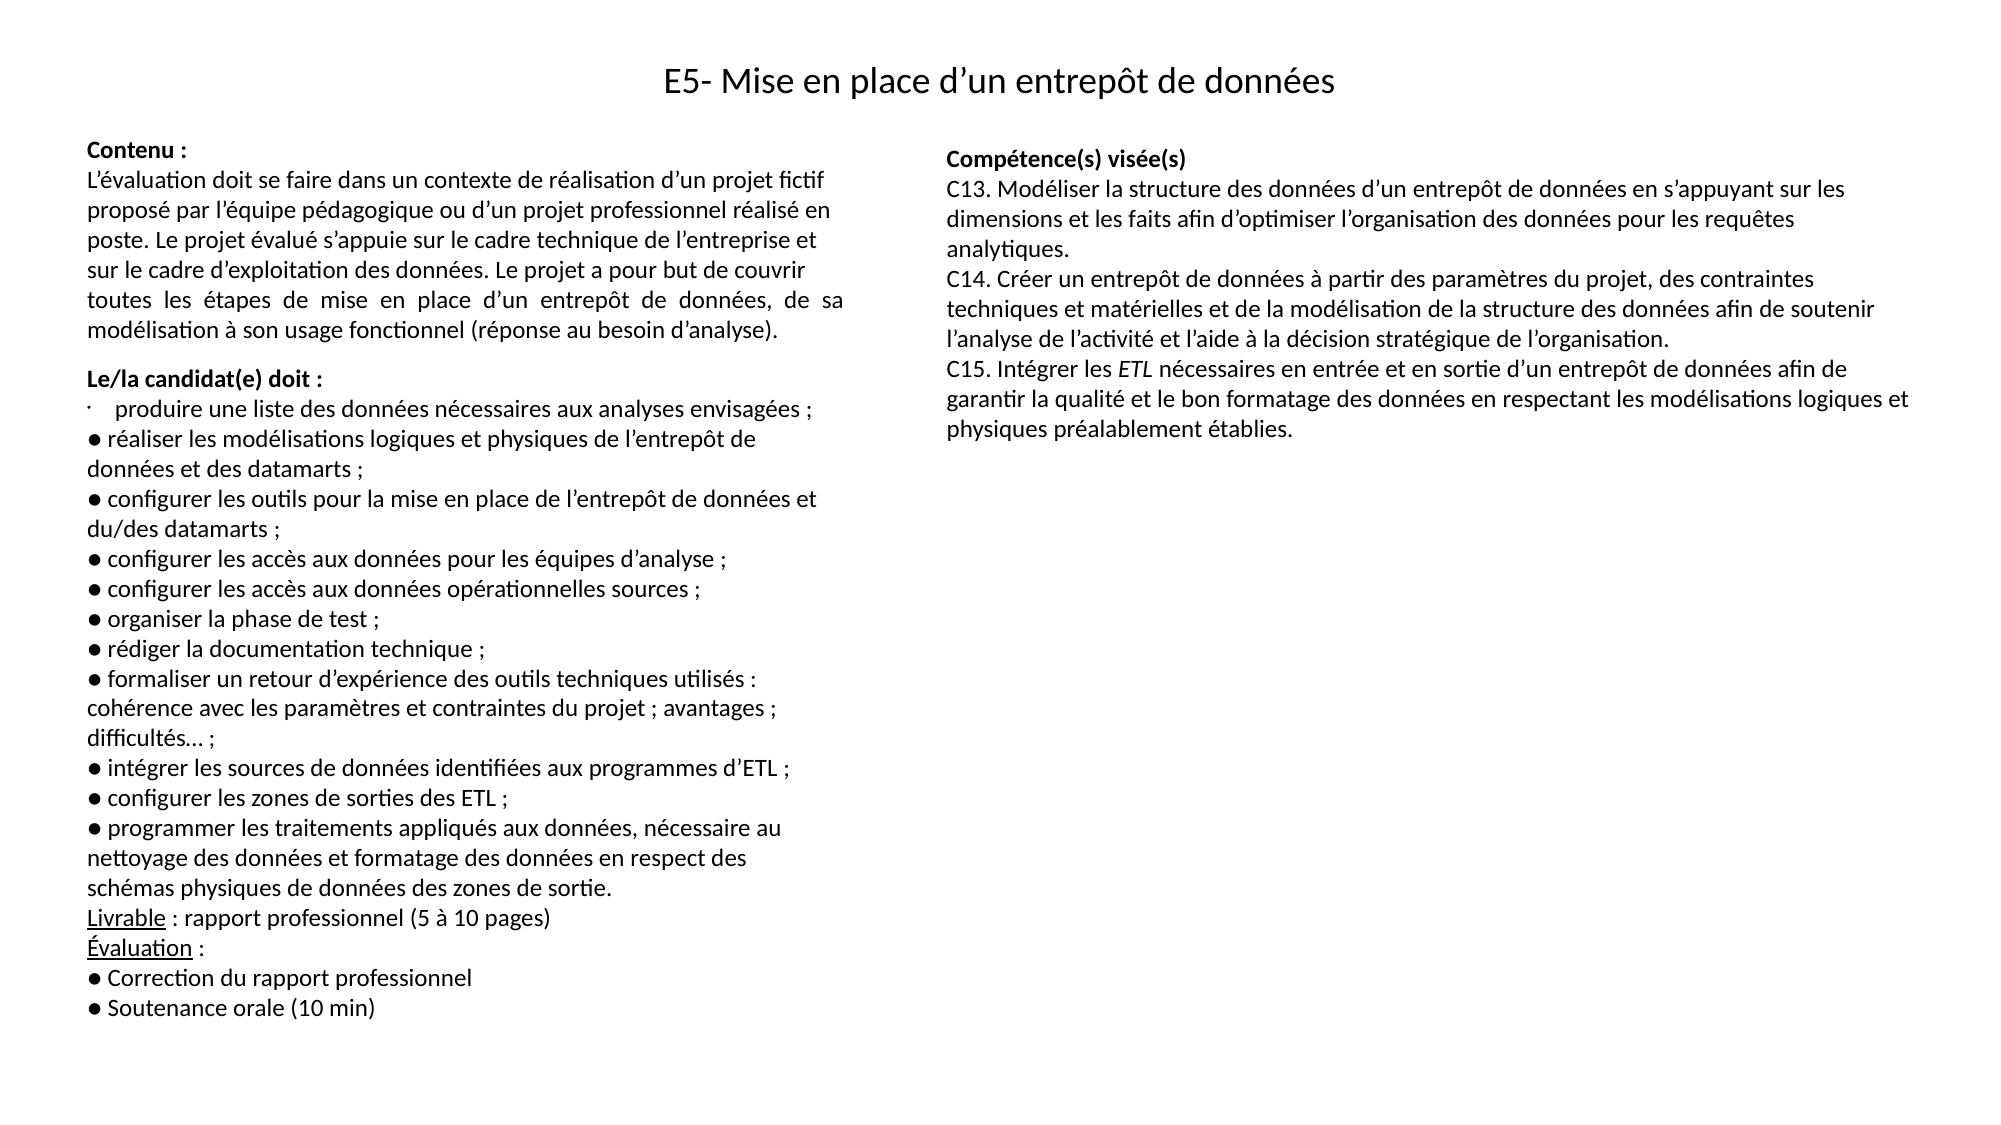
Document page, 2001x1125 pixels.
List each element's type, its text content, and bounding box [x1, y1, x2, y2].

text_box Contenu : L’évaluation doit se faire dans un contexte de réalisation d’un projet fictif proposé par l’équipe pédagogique ou d’un projet professionnel réalisé en poste. Le projet évalué s’appuie sur le cadre technique de l’entreprise et sur le cadre d’exploitation des données. Le projet a pour but de couvrir toutes les étapes de mise en place d’un entrepôt de données, de sa modélisation à son usage fonctionnel (réponse au besoin d’analyse). [72, 126, 860, 351]
text_box Le/la candidat(e) doit : produire une liste des données nécessaires aux analyses envisagées ; ● réaliser les modélisations logiques et physiques de l’entrepôt de données et des datamarts ; ● configurer les outils pour la mise en place de l’entrepôt de données et du/des datamarts ; ● configurer les accès aux données pour les équipes d’analyse ; ● configurer les accès aux données opérationnelles sources ; ● organiser la phase de test ; ● rédiger la documentation technique ; ● formaliser un retour d’expérience des outils techniques utilisés : cohérence avec les paramètres et contraintes du projet ; avantages ; difficultés… ; ● intégrer les sources de données identifiées aux programmes d’ETL ; ● configurer les zones de sorties des ETL ; ● programmer les traitements appliqués aux données, nécessaire au nettoyage des données et formatage des données en respect des schémas physiques de données des zones de sortie. Livrable : rapport professionnel (5 à 10 pages) Évaluation : ● Correction du rapport professionnel ● Soutenance orale (10 min) [72, 355, 849, 1029]
text_box E5- Mise en place d’un entrepôt de données [0, 48, 2000, 109]
text_box Compétence(s) visée(s) C13. Modéliser la structure des données d’un entrepôt de données en s’appuyant sur les dimensions et les faits afin d’optimiser l’organisation des données pour les requêtes analytiques. C14. Créer un entrepôt de données à partir des paramètres du projet, des contraintes techniques et matérielles et de la modélisation de la structure des données afin de soutenir l’analyse de l’activité et l’aide à la décision stratégique de l’organisation. C15. Intégrer les ETL nécessaires en entrée et en sortie d’un entrepôt de données afin de garantir la qualité et le bon formatage des données en respectant les modélisations logiques et physiques préalablement établies. [931, 135, 1928, 450]
